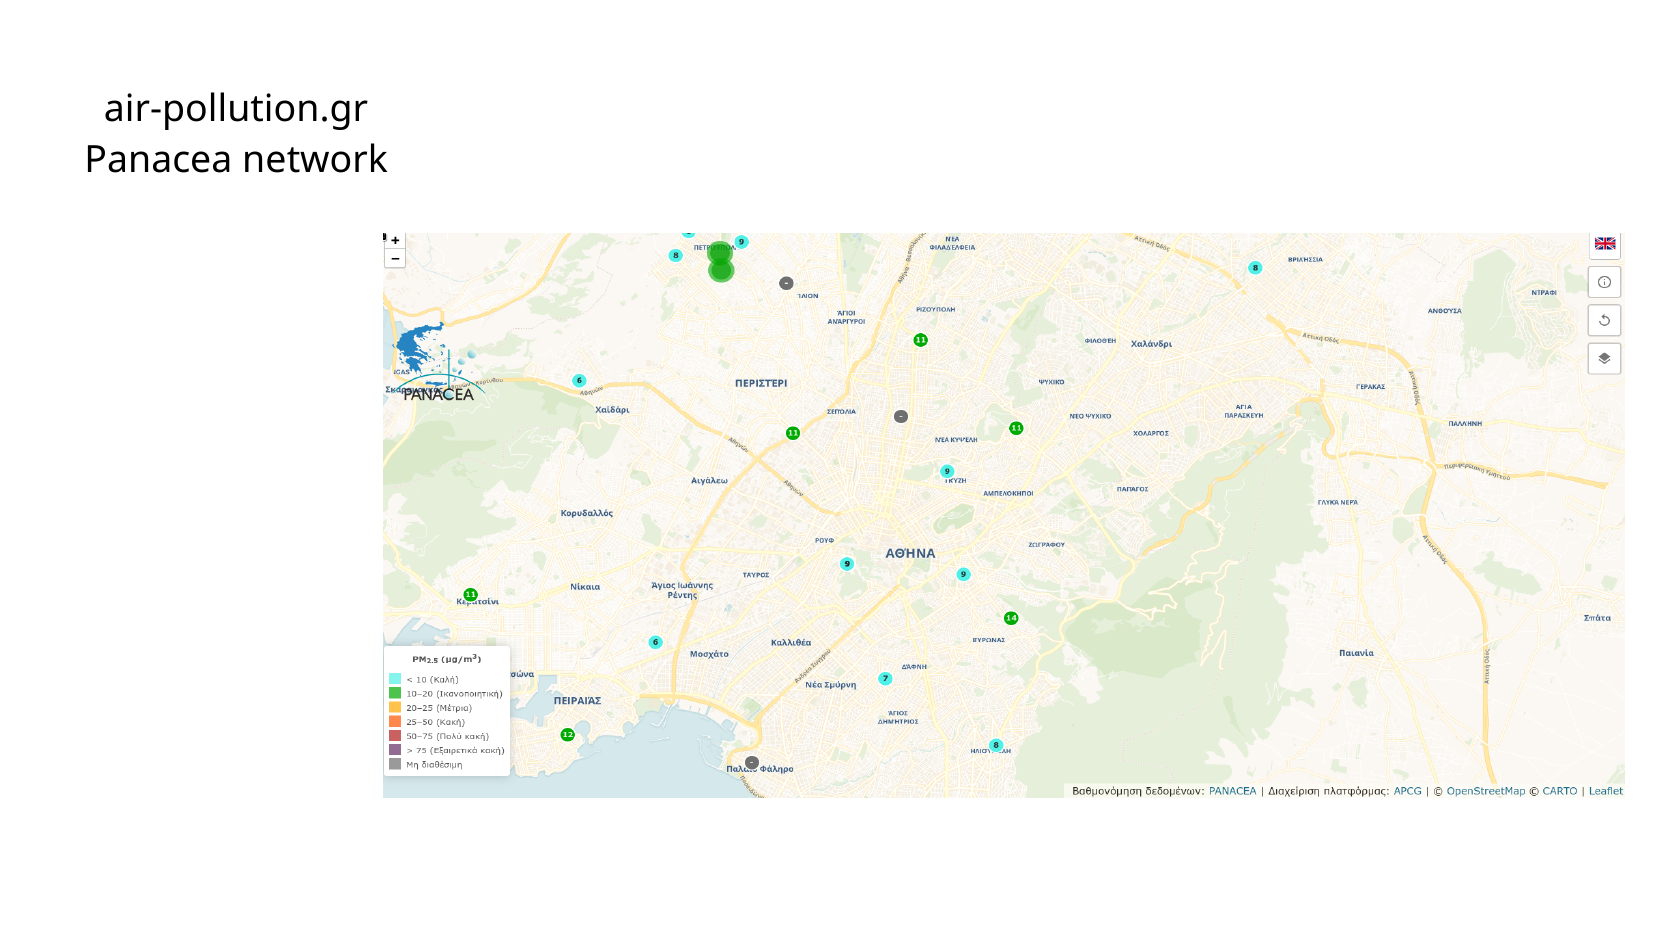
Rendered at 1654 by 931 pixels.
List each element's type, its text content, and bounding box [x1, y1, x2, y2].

picture [383, 233, 1625, 798]
title air-pollution.gr Panacea network [29, 88, 443, 177]
